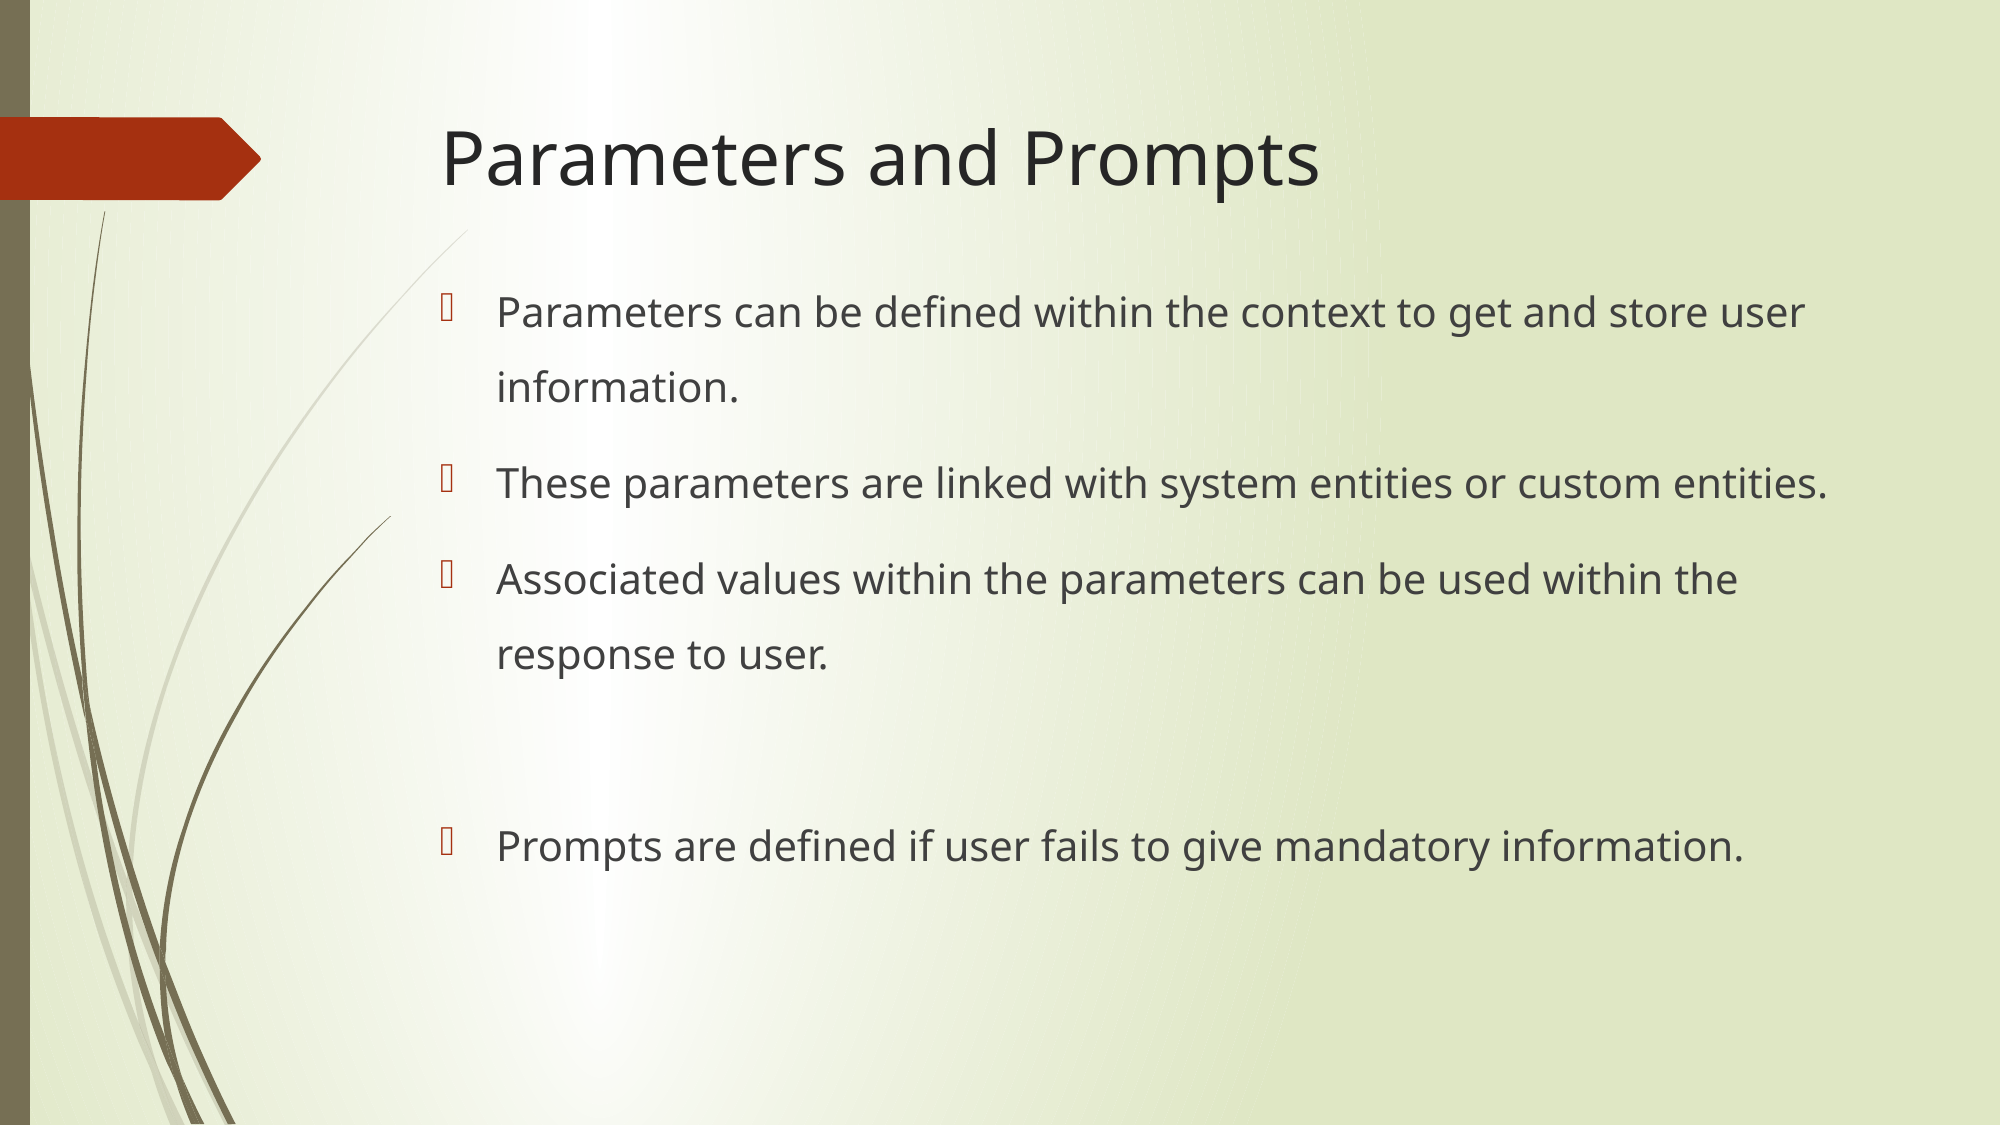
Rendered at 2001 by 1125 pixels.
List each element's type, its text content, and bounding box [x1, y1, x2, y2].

title Parameters and Prompts [425, 102, 1888, 253]
list Parameters can be defined within the context to get and store user information. These parameters are linked with system entities or custom entities. Associated values within the parameters can be used within the response to user. Prompts are defined if user fails to give mandatory information. [424, 253, 1888, 970]
